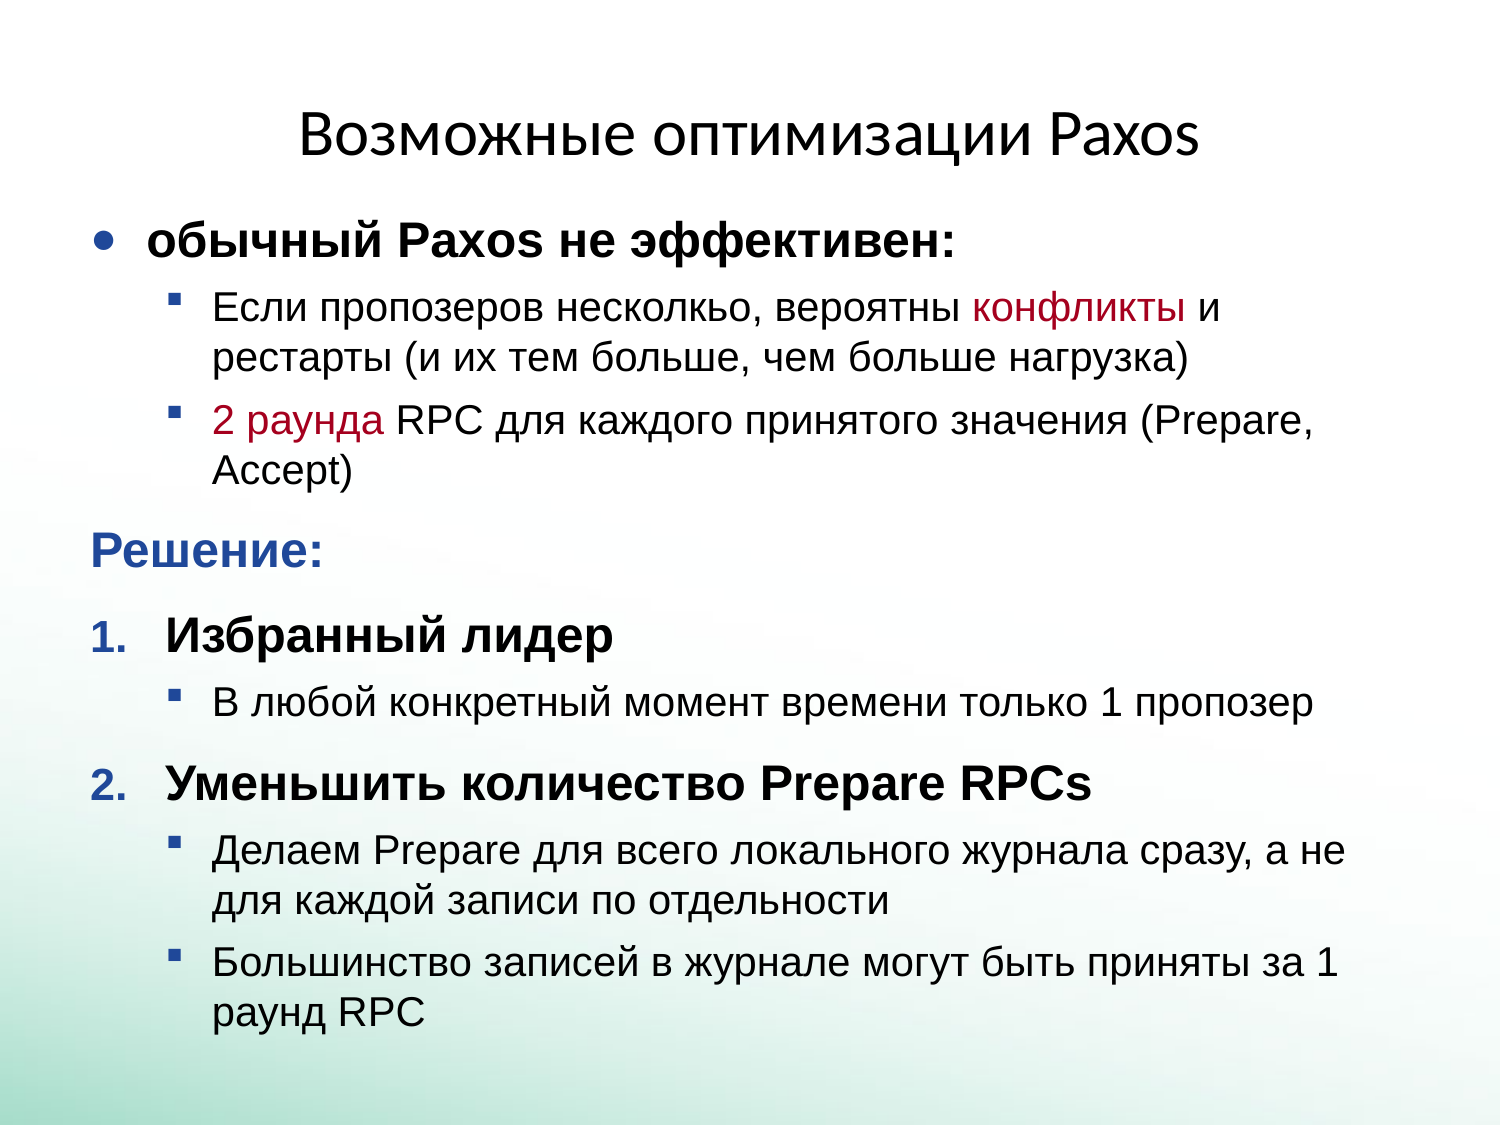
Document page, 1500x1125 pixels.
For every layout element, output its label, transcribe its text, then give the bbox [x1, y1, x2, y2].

picture [0, 0, 1500, 1125]
title Возможные оптимизации Paxos [75, 45, 1426, 233]
list обычный Paxos не эффективен: Если пропозеров несколкьо, вероятны конфликты и рестарты (и их тем больше, чем больше нагрузка) 2 раунда RPC для каждого принятого значения (Prepare, Accept) Решение: Избранный лидер В любой конкретный момент времени только 1 пропозер Уменьшить количество Prepare RPCs Делаем Prepare для всего локального журнала сразу, а не для каждой записи по отдельности Большинство записей в журнале могут быть приняты за 1 раунд RPC [75, 233, 1425, 1005]
